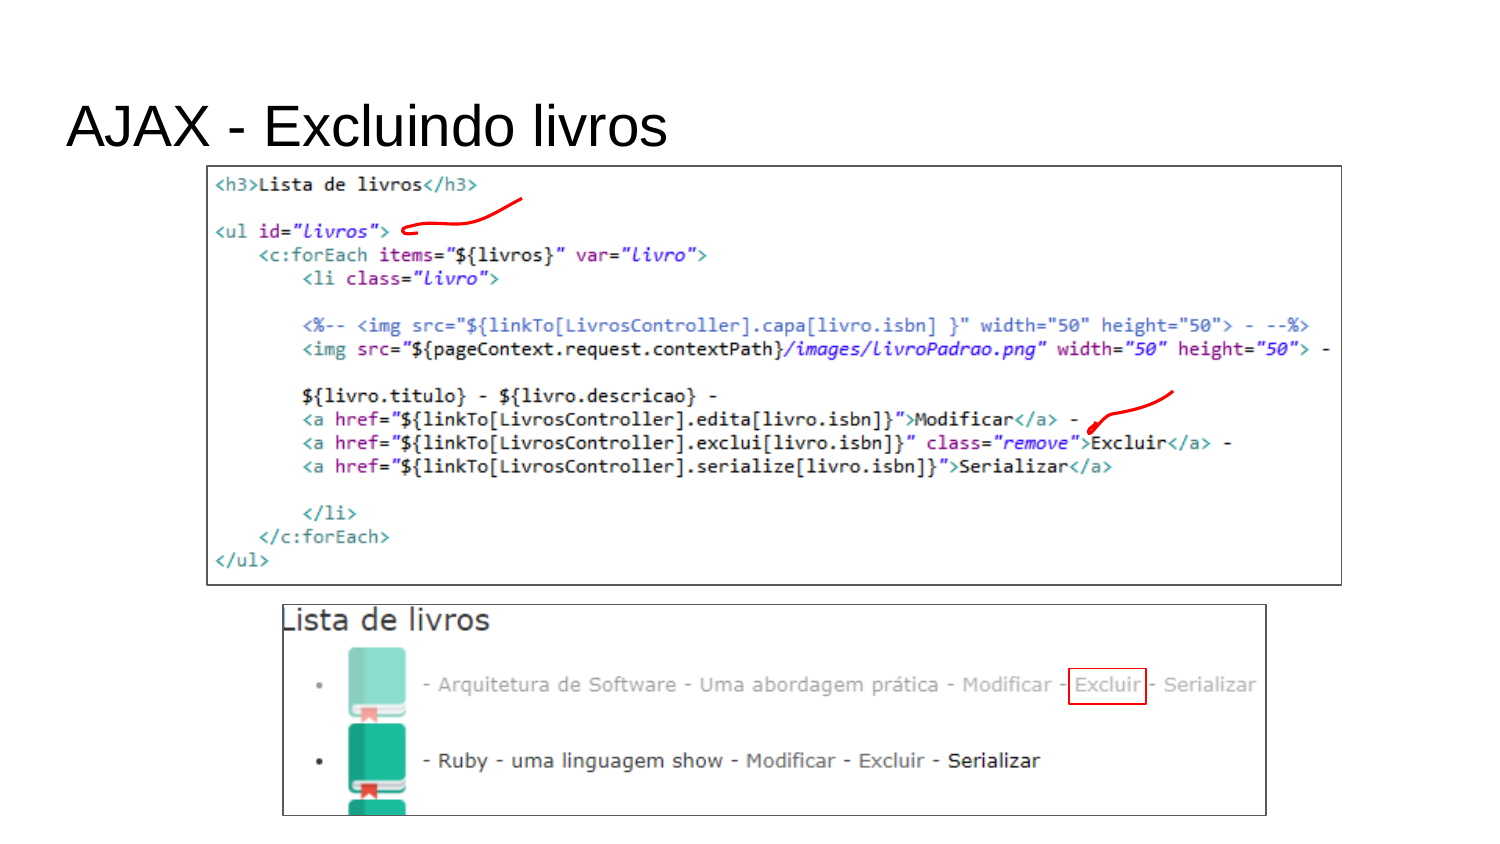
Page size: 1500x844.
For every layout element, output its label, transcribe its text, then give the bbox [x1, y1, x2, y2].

picture [283, 605, 1266, 815]
title AJAX - Excluindo livros [51, 72, 1449, 167]
picture [207, 166, 1341, 585]
